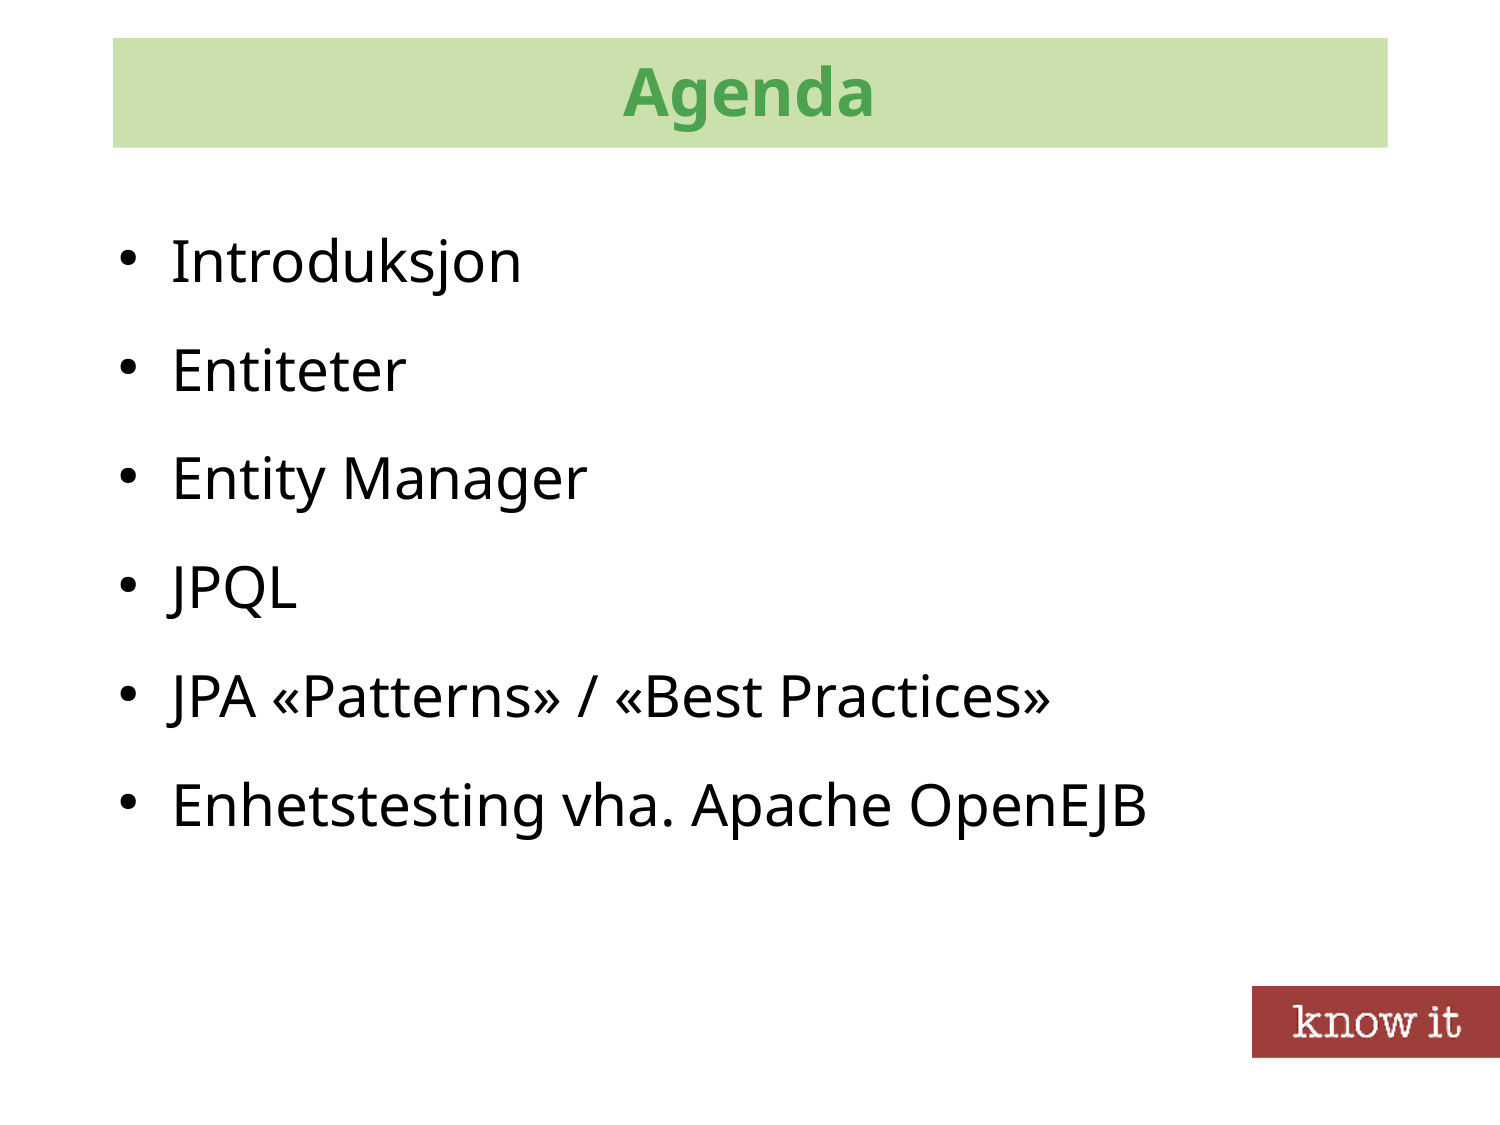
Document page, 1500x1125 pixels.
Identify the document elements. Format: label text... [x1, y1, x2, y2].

text_box Agenda [112, 38, 1388, 148]
list Introduksjon Entiteter Entity Manager JPQL JPA «Patterns» / «Best Practices» Enhetstesting vha. Apache OpenEJB [100, 220, 1360, 935]
picture [1252, 986, 1500, 1058]
